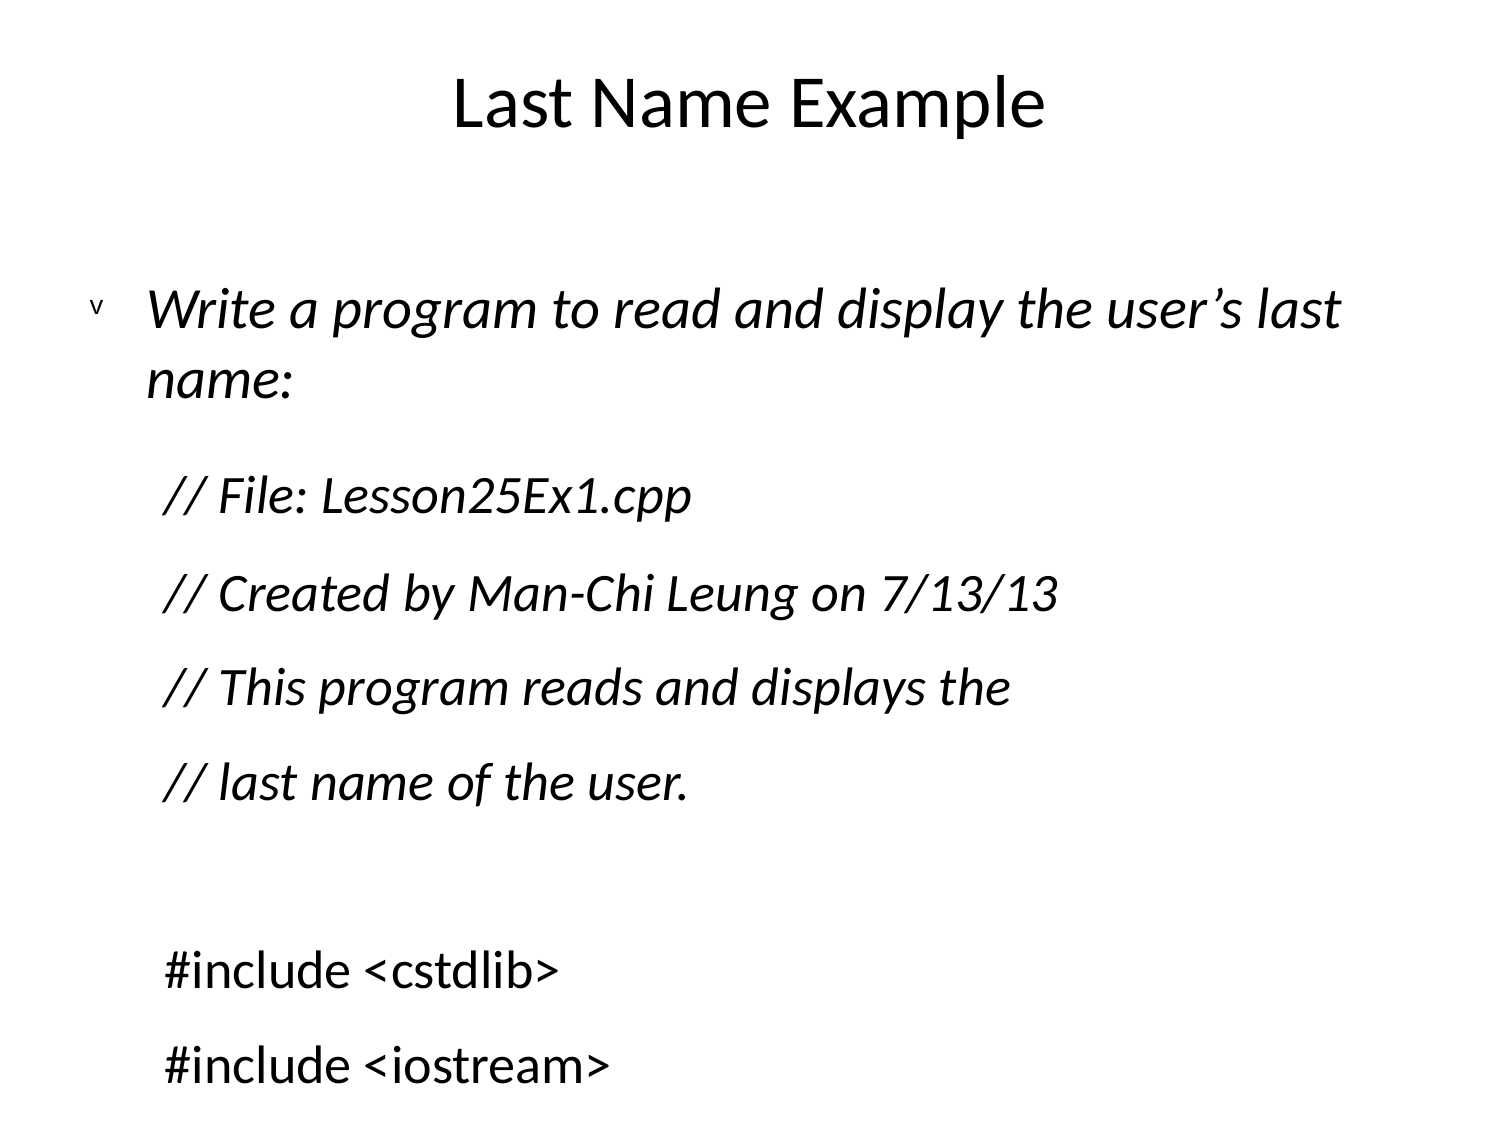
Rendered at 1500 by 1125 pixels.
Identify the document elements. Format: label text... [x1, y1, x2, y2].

title Last Name Example [75, 45, 1425, 233]
list Write a program to read and display the user’s last name: // File: Lesson25Ex1.cpp // Created by Man-Chi Leung on 7/13/13 // This program reads and displays the // last name of the user. #include <cstdlib> #include <iostream> using namespace std; [75, 262, 1425, 1125]
